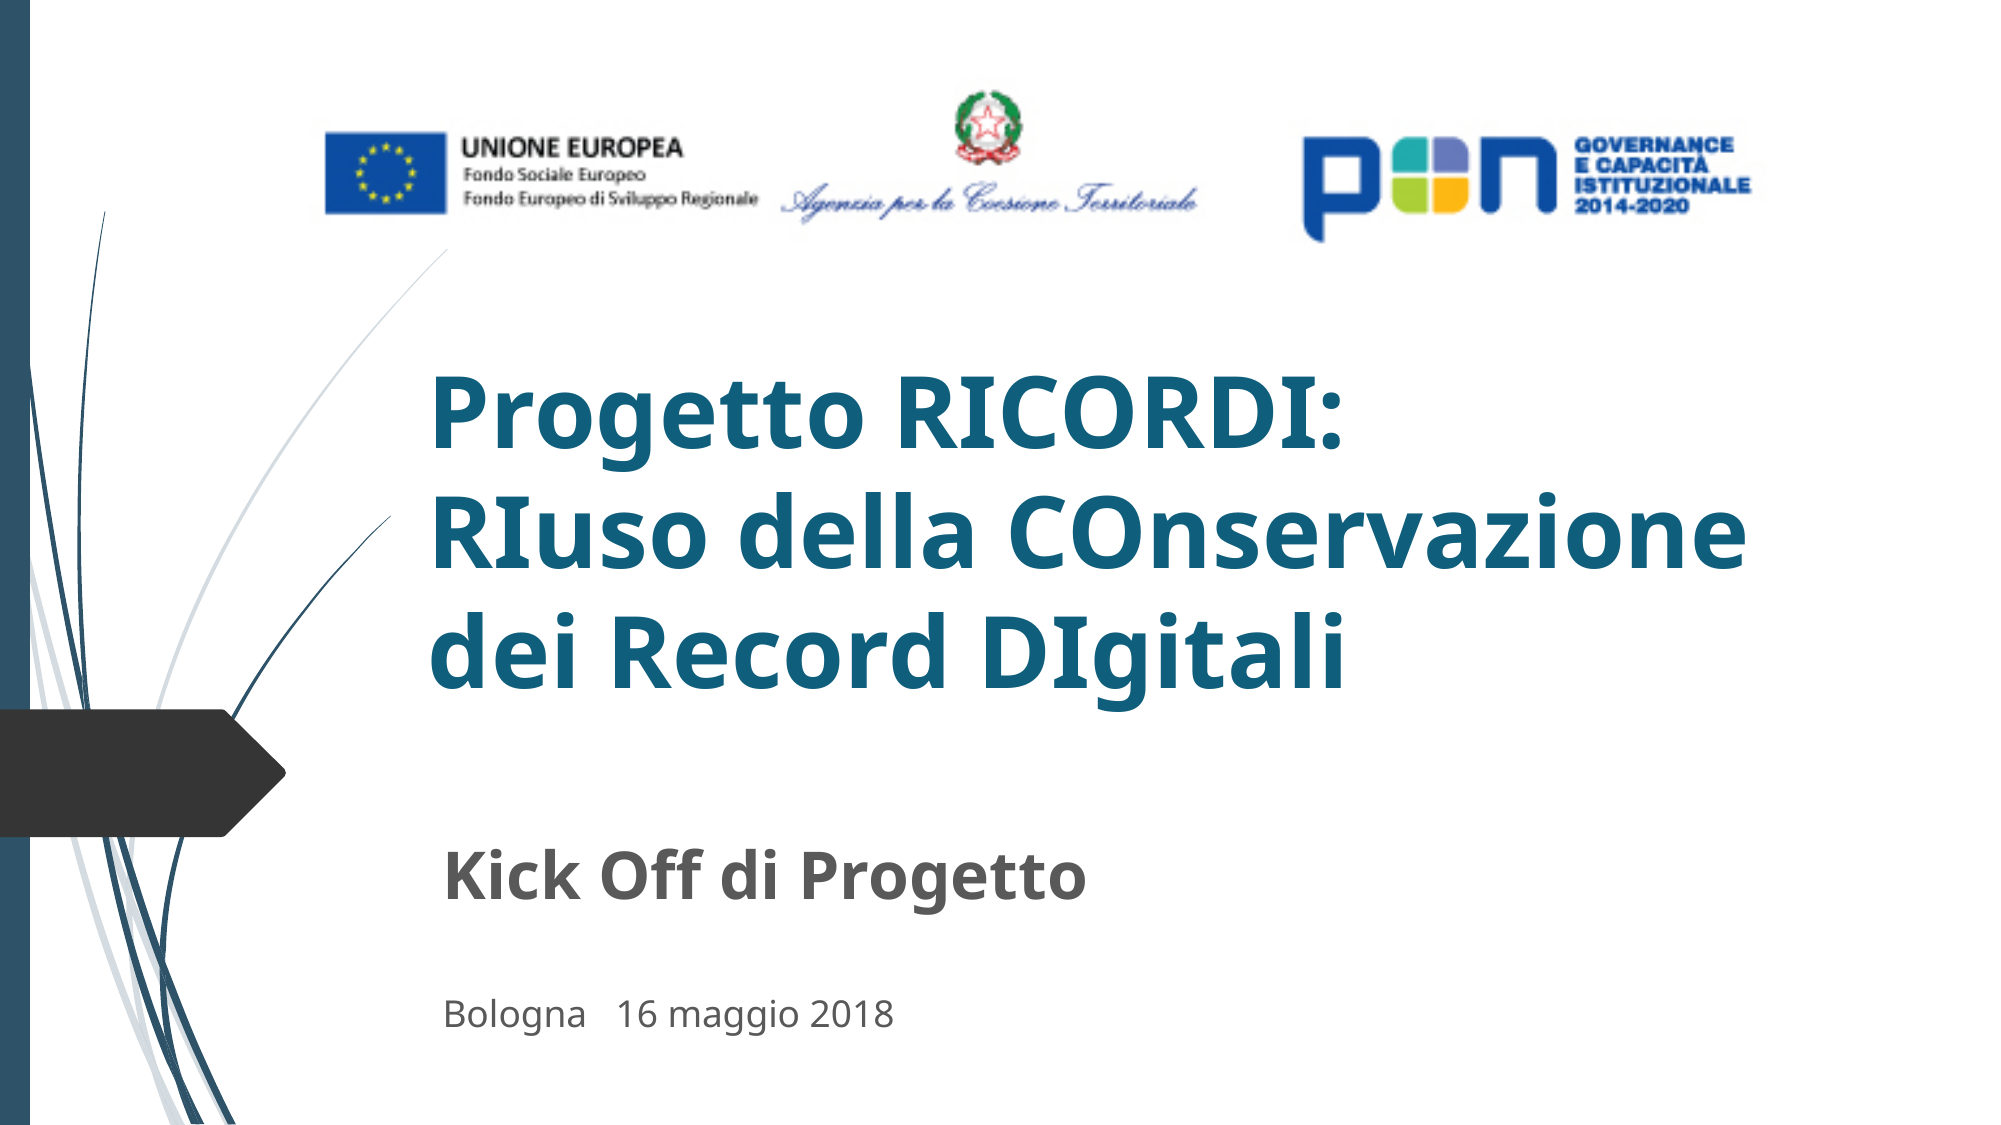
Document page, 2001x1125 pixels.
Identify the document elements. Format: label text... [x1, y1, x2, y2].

title Progetto RICORDI: RIuso della COnservazione dei Record DIgitali [412, 341, 1876, 713]
picture [247, 70, 1796, 249]
subtitle Kick Off di Progetto Bologna 16 maggio 2018 [427, 770, 1890, 1046]
